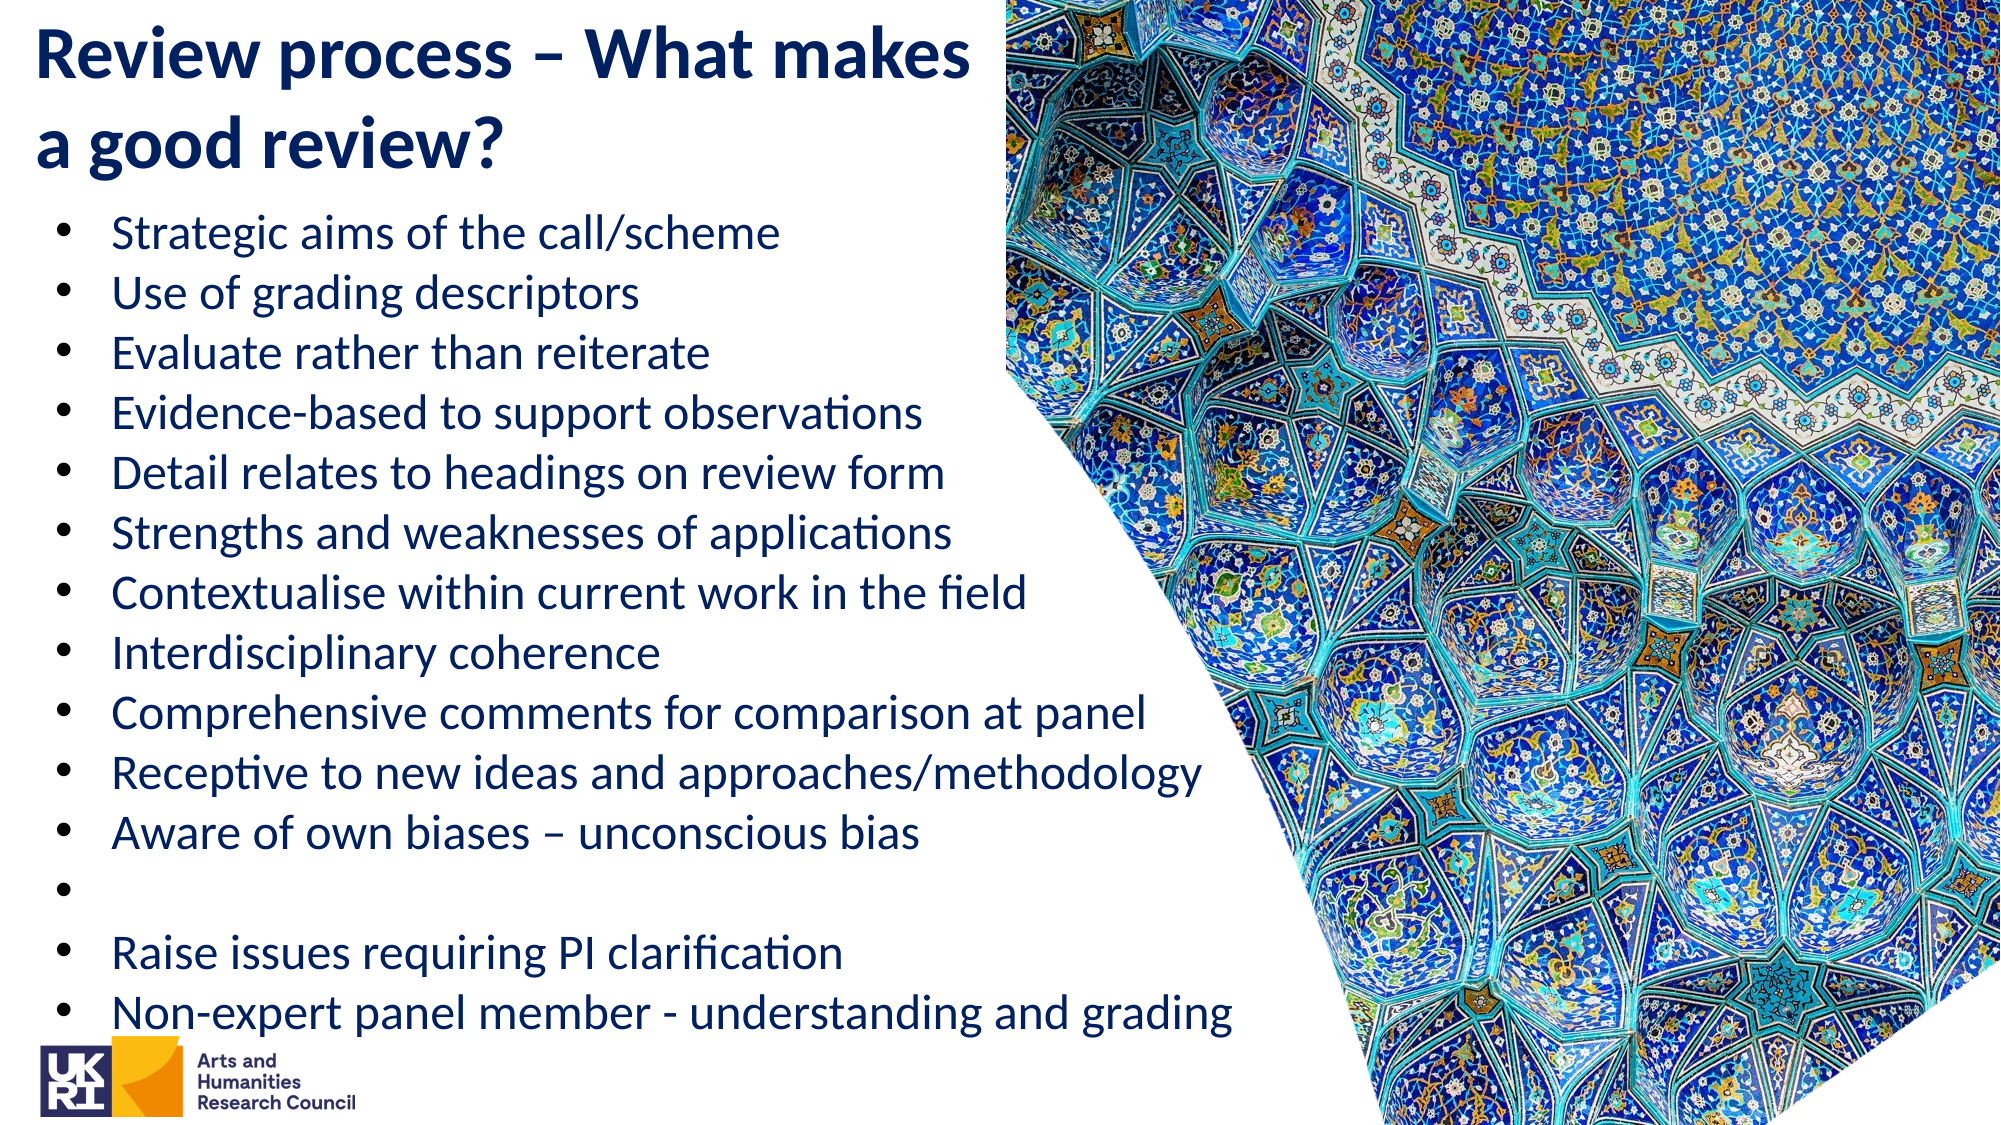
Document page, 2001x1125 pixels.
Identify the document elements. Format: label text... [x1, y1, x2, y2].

text_box Review process – What makes a good review? [20, 0, 1063, 193]
picture [1799, 1002, 1807, 1007]
text_box Strategic aims of the call/scheme Use of grading descriptors Evaluate rather than reiterate Evidence-based to support observations Detail relates to headings on review form Strengths and weaknesses of applications Contextualise within current work in the field Interdisciplinary coherence Comprehensive comments for comparison at panel Receptive to new ideas and approaches/methodology Aware of own biases – unconscious bias Raise issues requiring PI clarification Non-expert panel member - understanding and grading [40, 192, 1799, 1107]
picture [0, 0, 2000, 1125]
